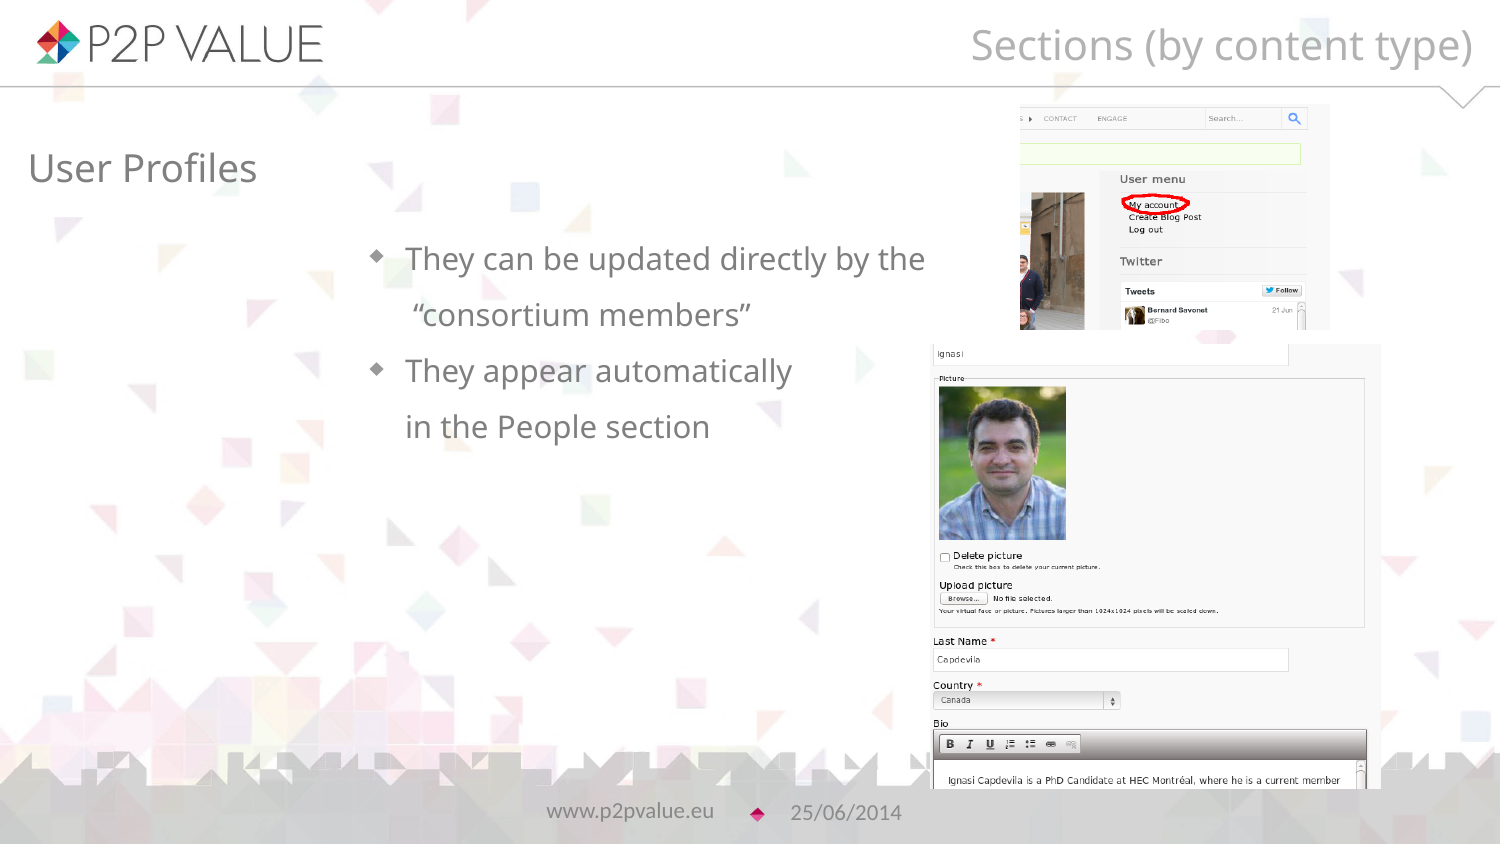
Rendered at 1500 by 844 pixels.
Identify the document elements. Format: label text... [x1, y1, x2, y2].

text_box User Profiles [13, 136, 566, 198]
text_box They can be updated directly by the “consortium members” They appear automatically in the People section [354, 213, 942, 509]
picture [0, 0, 1500, 844]
text_box www.p2pvalue.eu [540, 789, 759, 829]
title Sections (by content type) [565, 0, 1487, 88]
slide_number 25/06/2014 [777, 788, 1470, 834]
